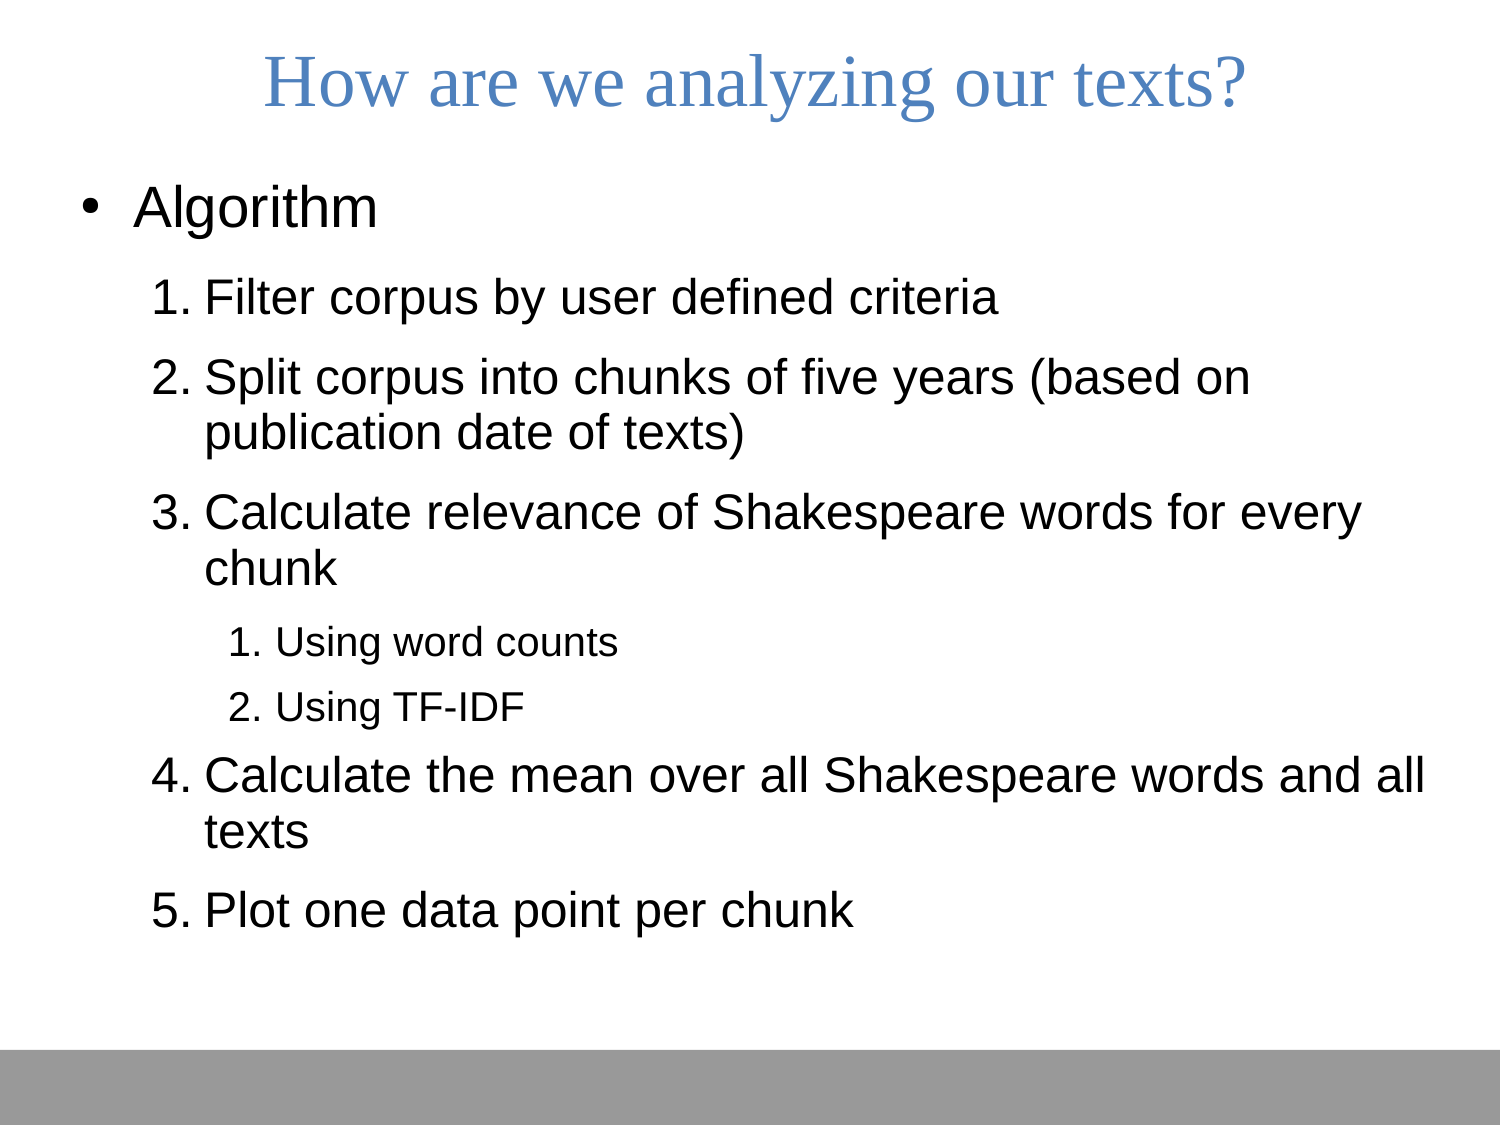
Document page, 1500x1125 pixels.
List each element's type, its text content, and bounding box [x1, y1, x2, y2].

list Algorithm Filter corpus by user defined criteria Split corpus into chunks of five years (based on publication date of texts) Calculate relevance of Shakespeare words for every chunk Using word counts Using TF-IDF Calculate the mean over all Shakespeare words and all texts Plot one data point per chunk [62, 174, 1450, 1025]
title How are we analyzing our texts? [62, 12, 1450, 150]
